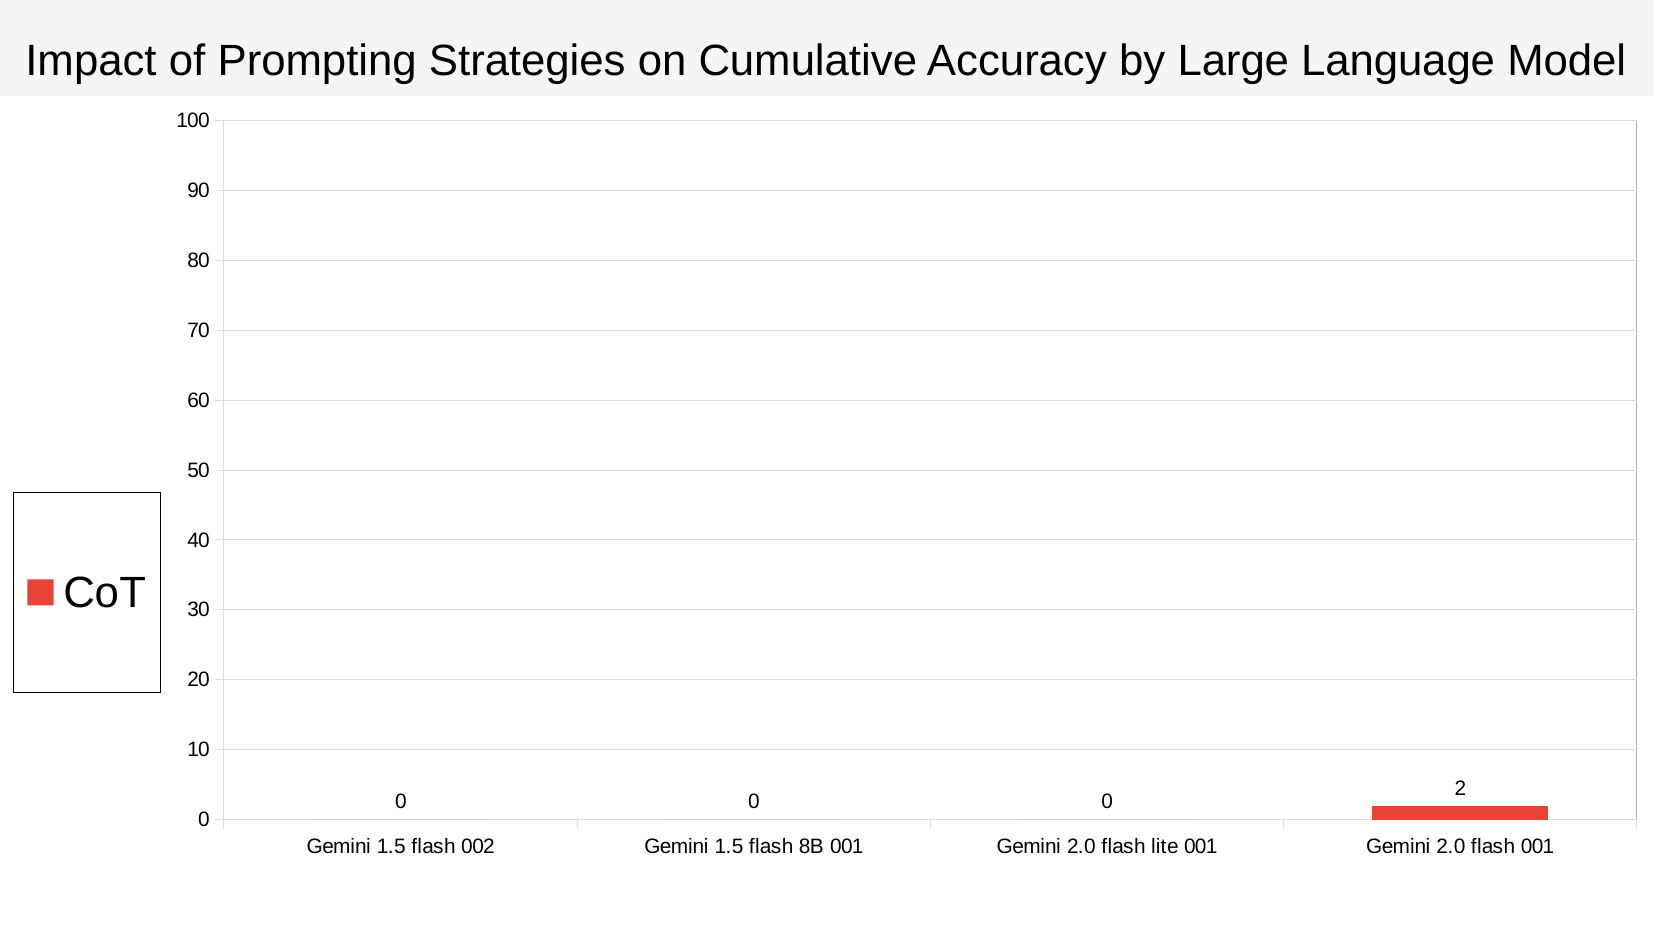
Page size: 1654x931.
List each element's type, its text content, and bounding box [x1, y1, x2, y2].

chart [0, 96, 1653, 931]
title Impact of Prompting Strategies on Cumulative Accuracy by Large Language Model [0, 29, 1654, 92]
